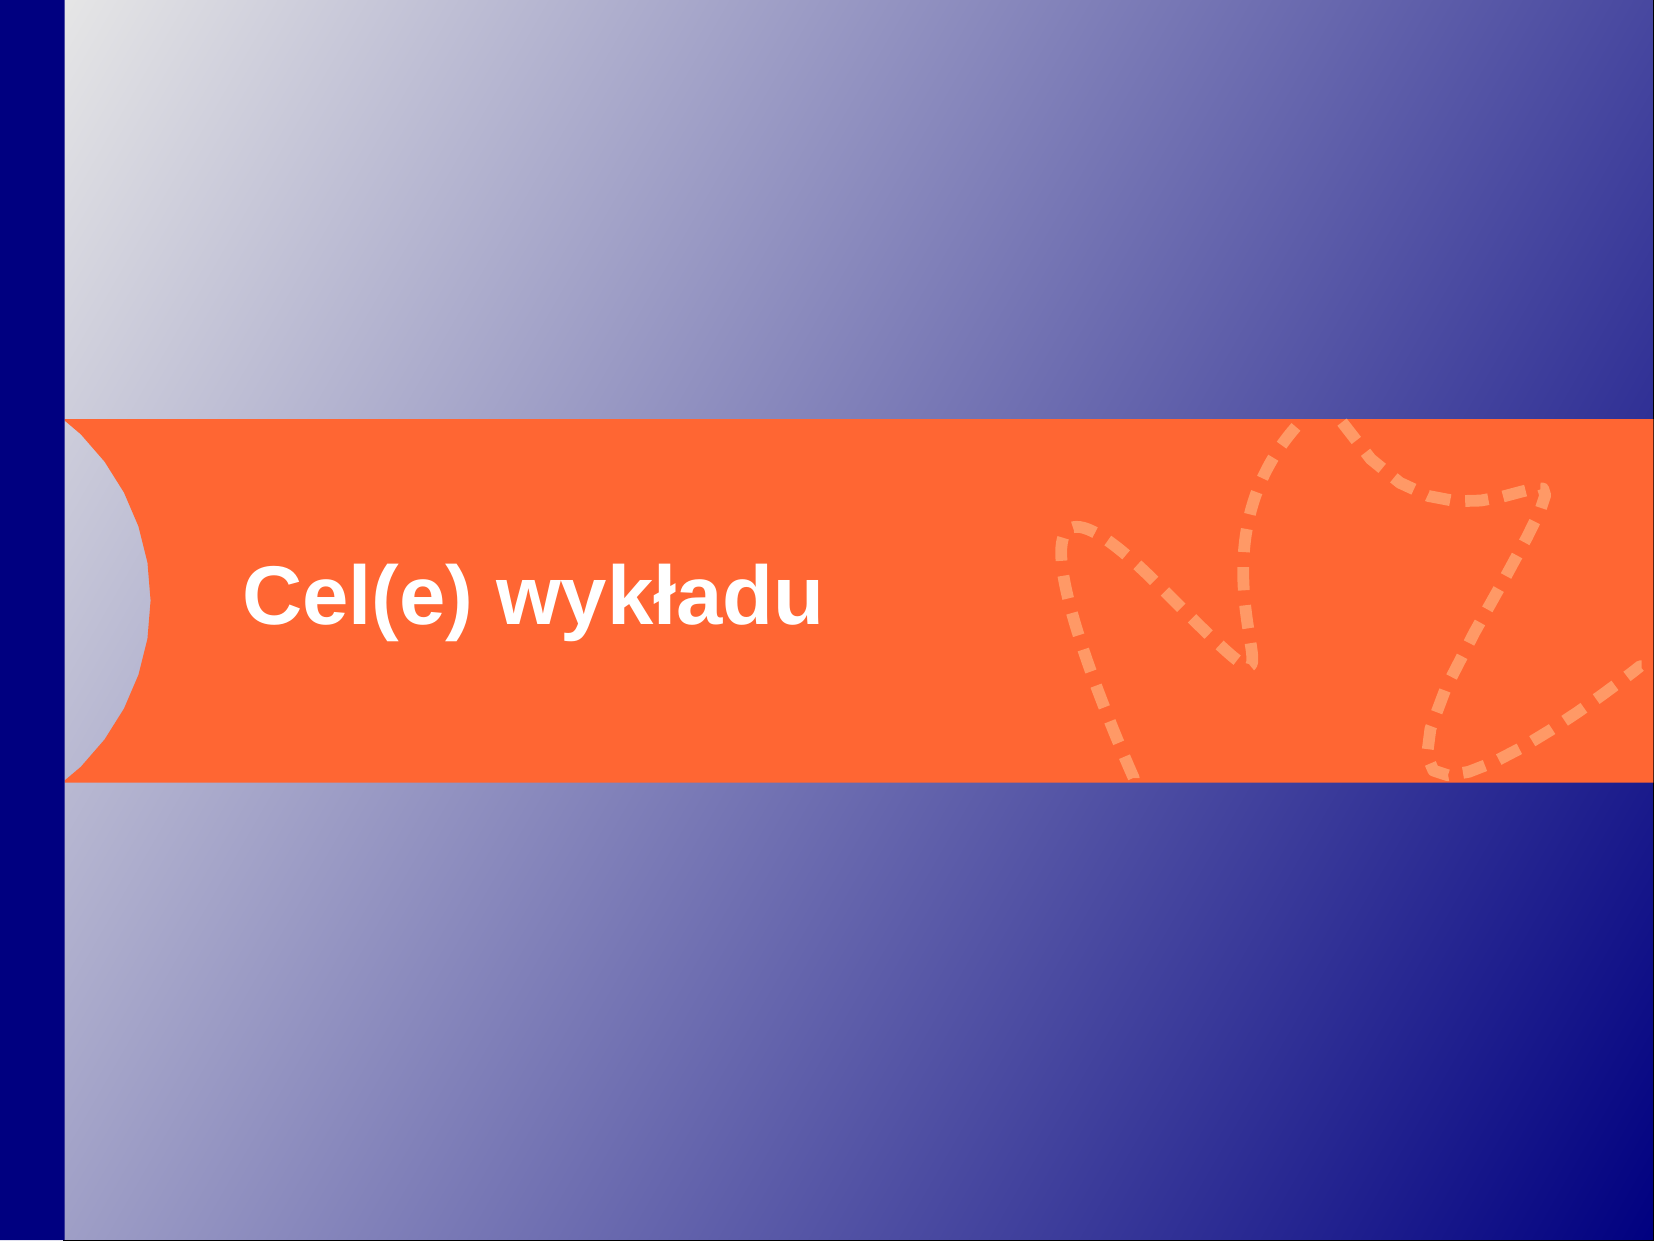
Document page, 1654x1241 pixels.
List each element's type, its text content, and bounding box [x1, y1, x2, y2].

title Cel(e) wykładu [242, 474, 1111, 727]
